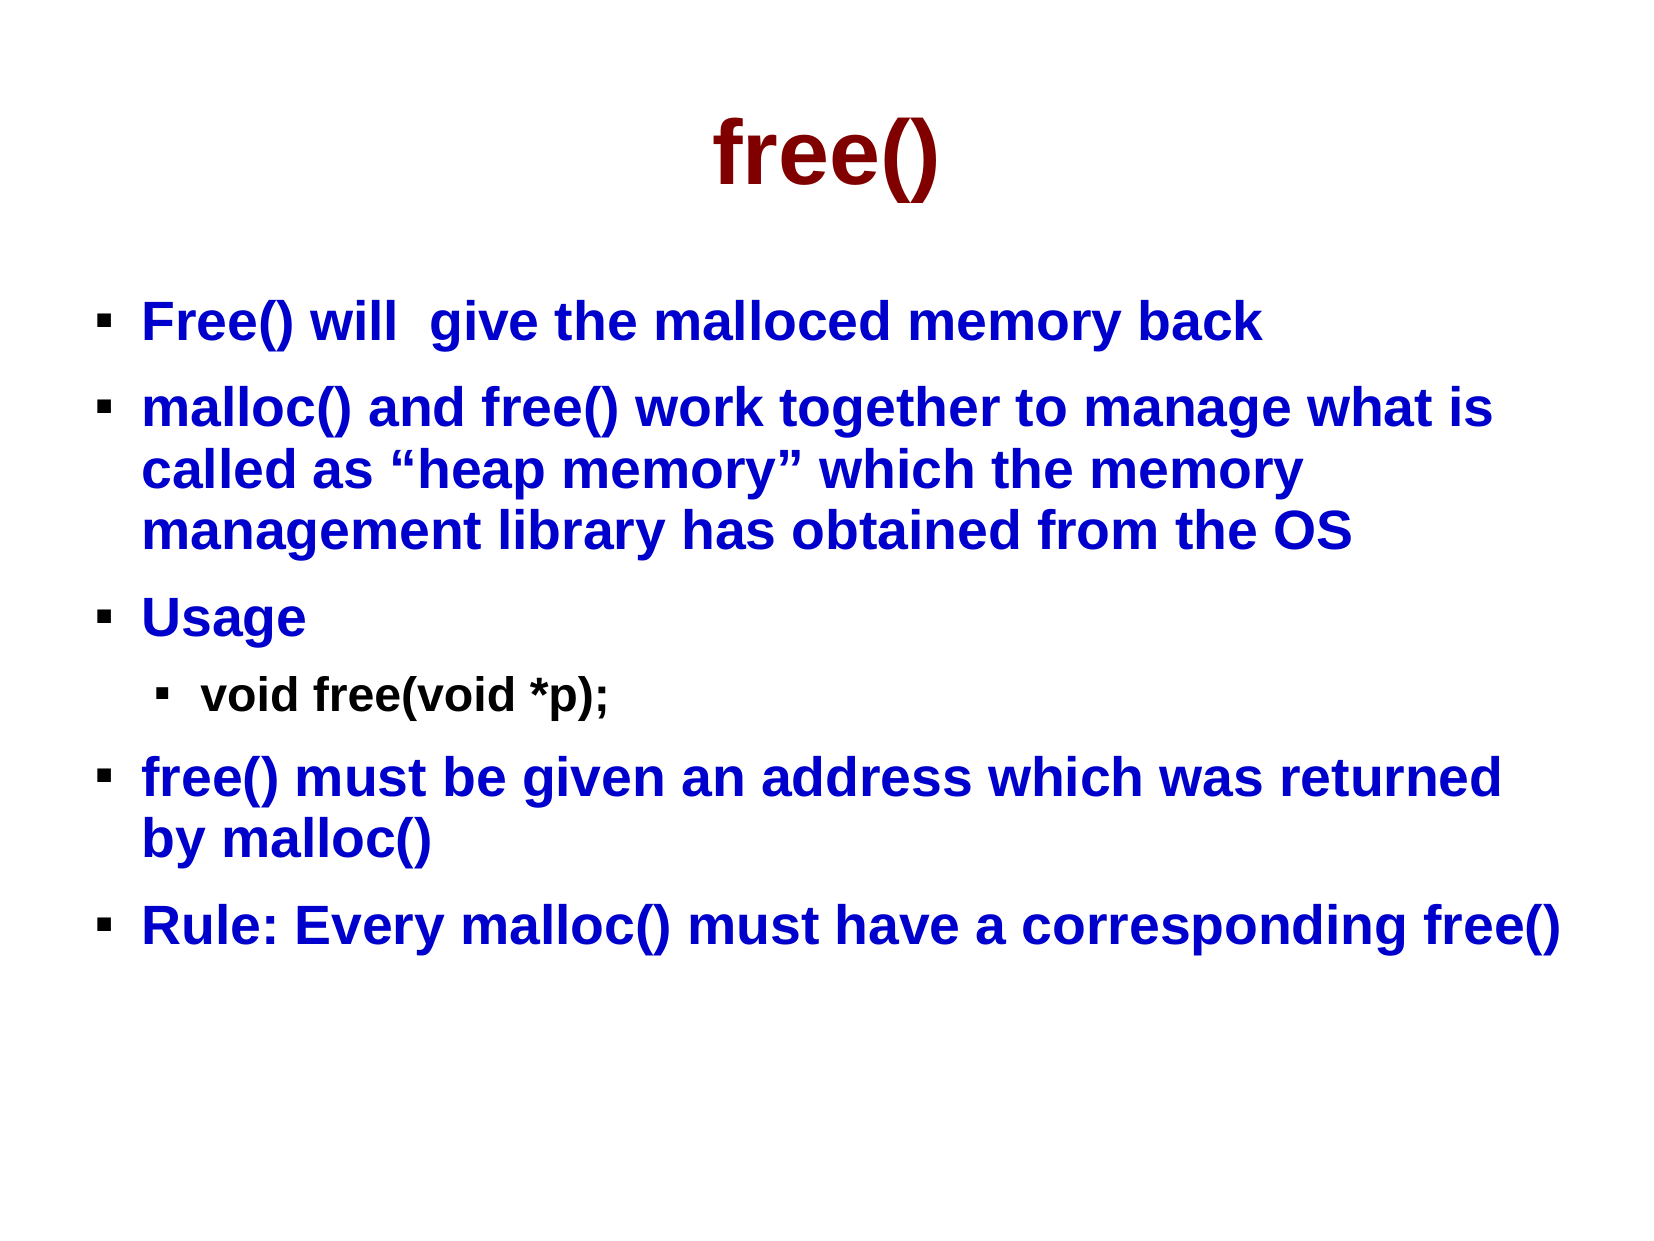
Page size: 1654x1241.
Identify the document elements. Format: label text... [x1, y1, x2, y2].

list Free() will give the malloced memory back malloc() and free() work together to manage what is called as “heap memory” which the memory management library has obtained from the OS Usage void free(void *p); free() must be given an address which was returned by malloc() Rule: Every malloc() must have a corresponding free() [82, 290, 1571, 1010]
title free() [82, 49, 1571, 257]
